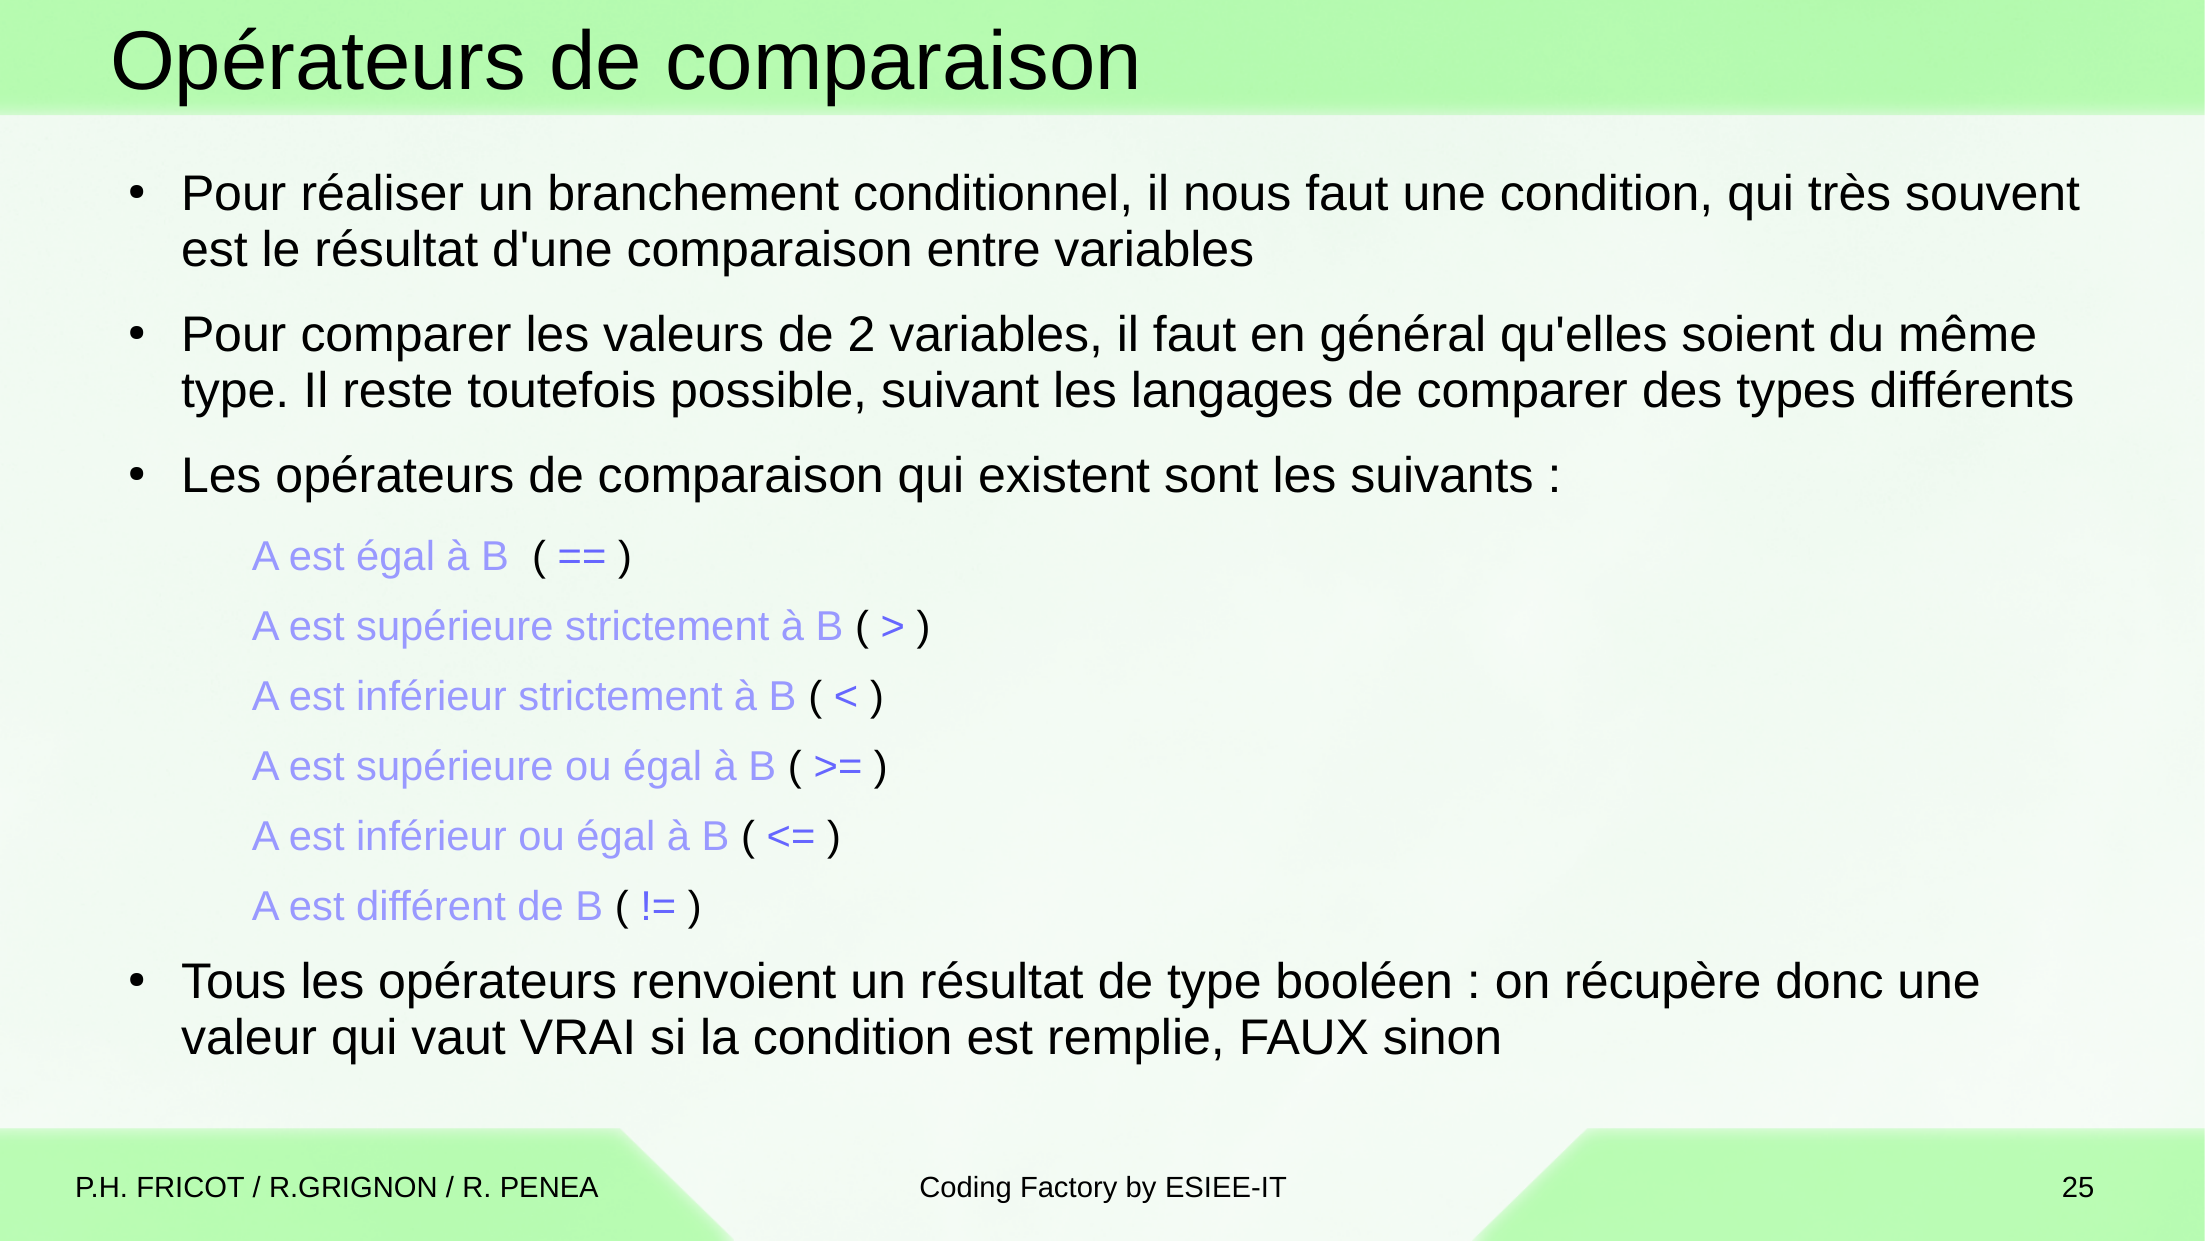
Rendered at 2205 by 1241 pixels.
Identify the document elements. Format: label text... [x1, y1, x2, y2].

title Opérateurs de comparaison [110, 49, 2095, 236]
list Pour réaliser un branchement conditionnel, il nous faut une condition, qui très souvent est le résultat d'une comparaison entre variables Pour comparer les valeurs de 2 variables, il faut en général qu'elles soient du même type. Il reste toutefois possible, suivant les langages de comparer des types différents Les opérateurs de comparaison qui existent sont les suivants : A est égal à B ( == ) A est supérieure strictement à B ( > ) A est inférieur strictement à B ( < ) A est supérieure ou égal à B ( >= ) A est inférieur ou égal à B ( <= ) A est différent de B ( != ) Tous les opérateurs renvoient un résultat de type booléen : on récupère donc une valeur qui vaut VRAI si la condition est remplie, FAUX sinon [110, 236, 2095, 1067]
picture [0, 0, 2205, 1241]
